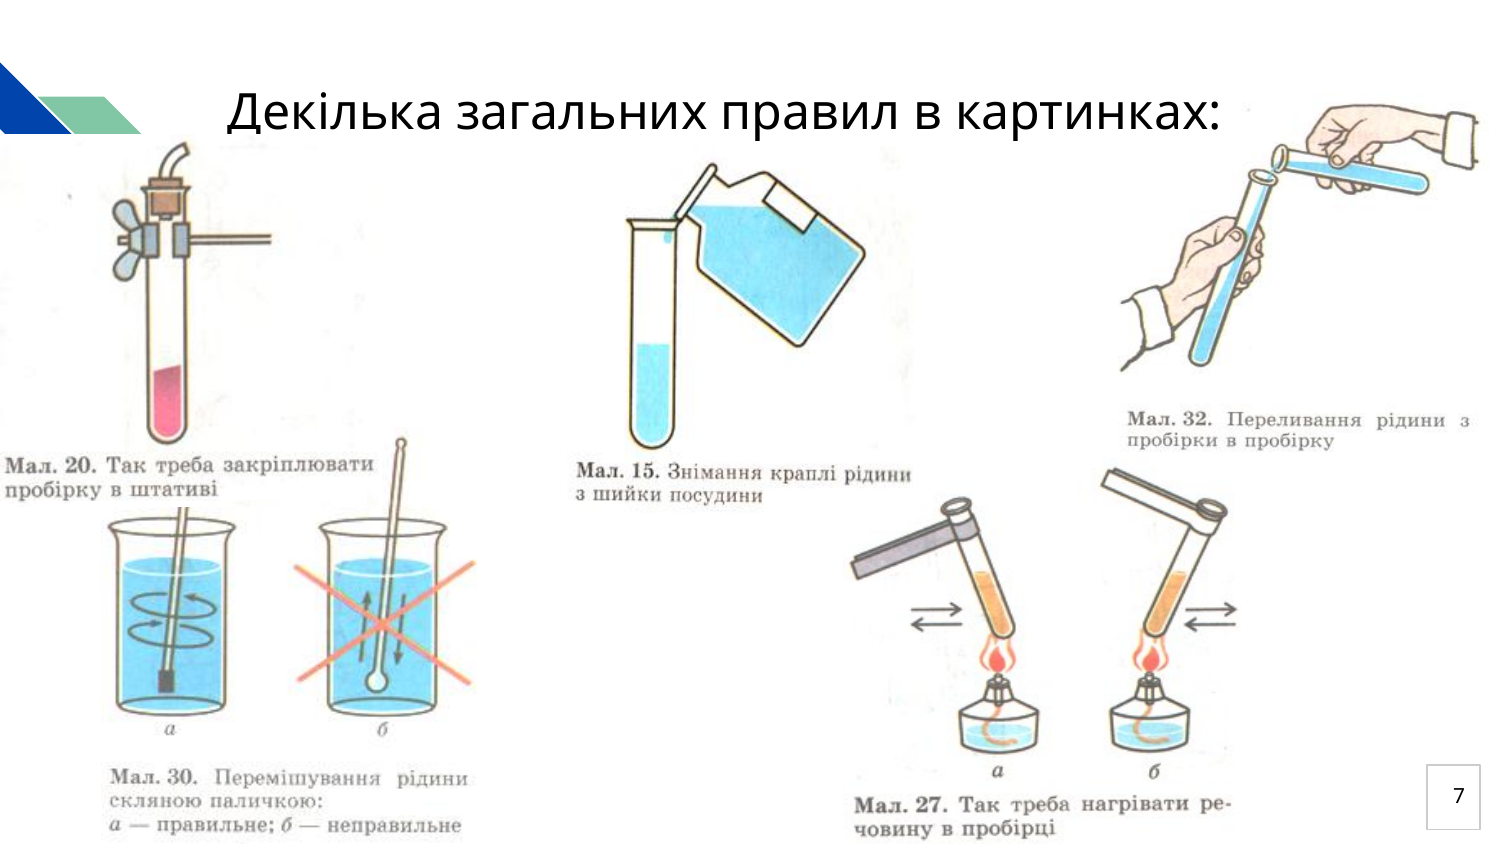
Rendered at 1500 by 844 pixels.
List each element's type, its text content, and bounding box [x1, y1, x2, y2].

title Декілька загальних правил в картинках: [212, 64, 1368, 215]
slide_number <number> [1427, 764, 1480, 830]
picture [556, 93, 1490, 844]
picture [0, 134, 483, 844]
